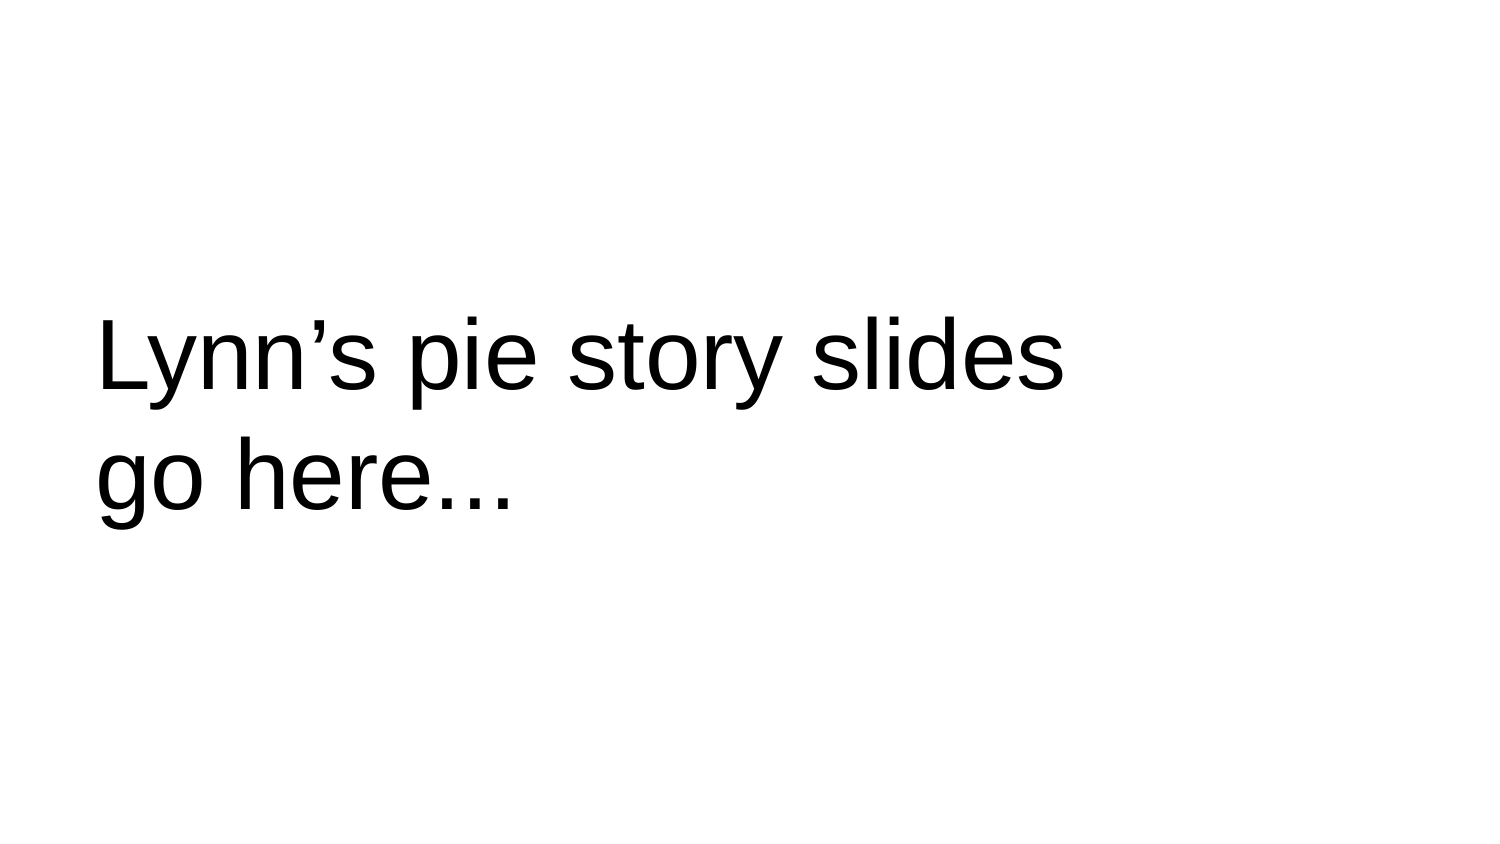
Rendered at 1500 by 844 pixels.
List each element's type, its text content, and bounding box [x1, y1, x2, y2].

title Lynn’s pie story slides go here... [80, 73, 1125, 745]
